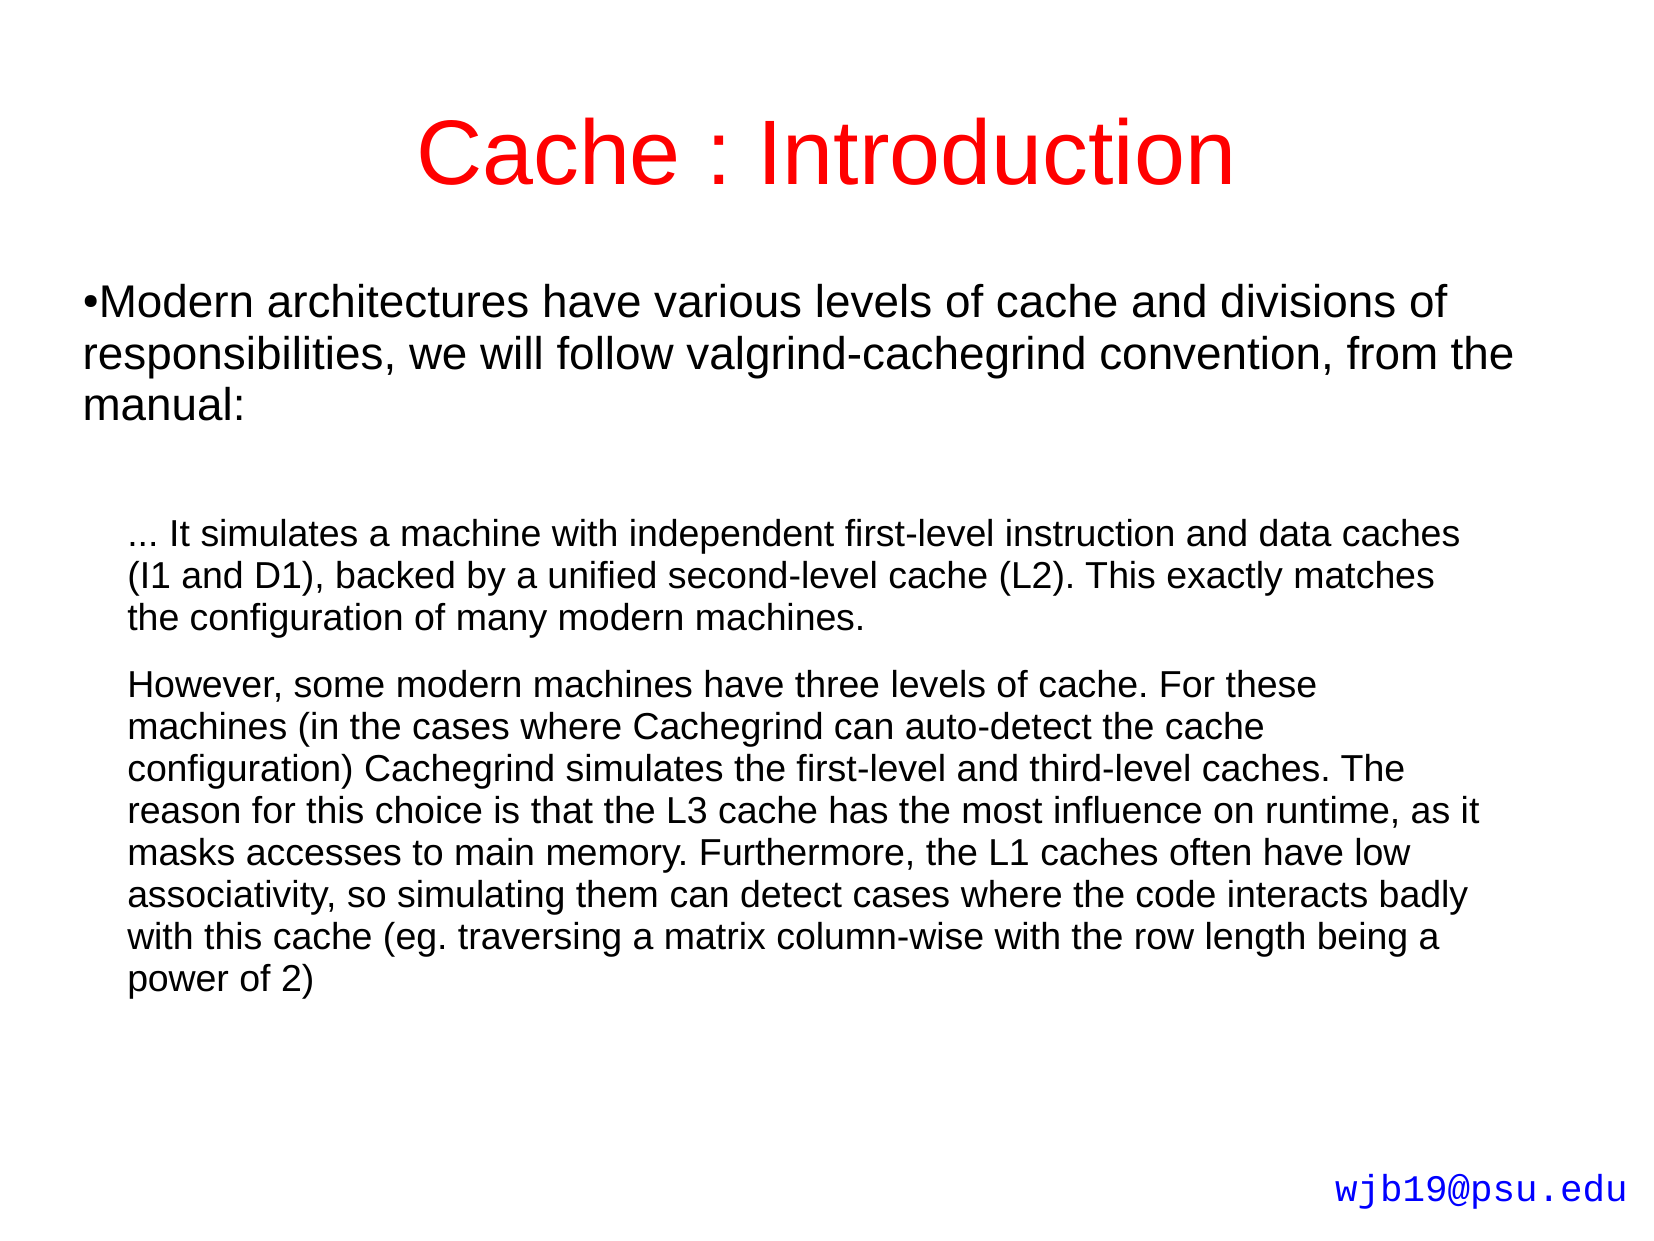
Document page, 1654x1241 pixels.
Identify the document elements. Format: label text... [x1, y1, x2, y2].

text_box ... It simulates a machine with independent first-level instruction and data caches (I1 and D1), backed by a unified second-level cache (L2). This exactly matches the configuration of many modern machines. However, some modern machines have three levels of cache. For these machines (in the cases where Cachegrind can auto-detect the cache configuration) Cachegrind simulates the first-level and third-level caches. The reason for this choice is that the L3 cache has the most influence on runtime, as it masks accesses to main memory. Furthermore, the L1 caches often have low associativity, so simulating them can detect cases where the code interacts badly with this cache (eg. traversing a matrix column-wise with the row length being a power of 2) [112, 505, 1501, 1116]
subtitle Modern architectures have various levels of cache and divisions of responsibilities, we will follow valgrind-cachegrind convention, from the manual: [82, 225, 1571, 1044]
title Cache : Introduction [82, 49, 1571, 225]
text_box wjb19@psu.edu [1320, 1162, 1643, 1220]
